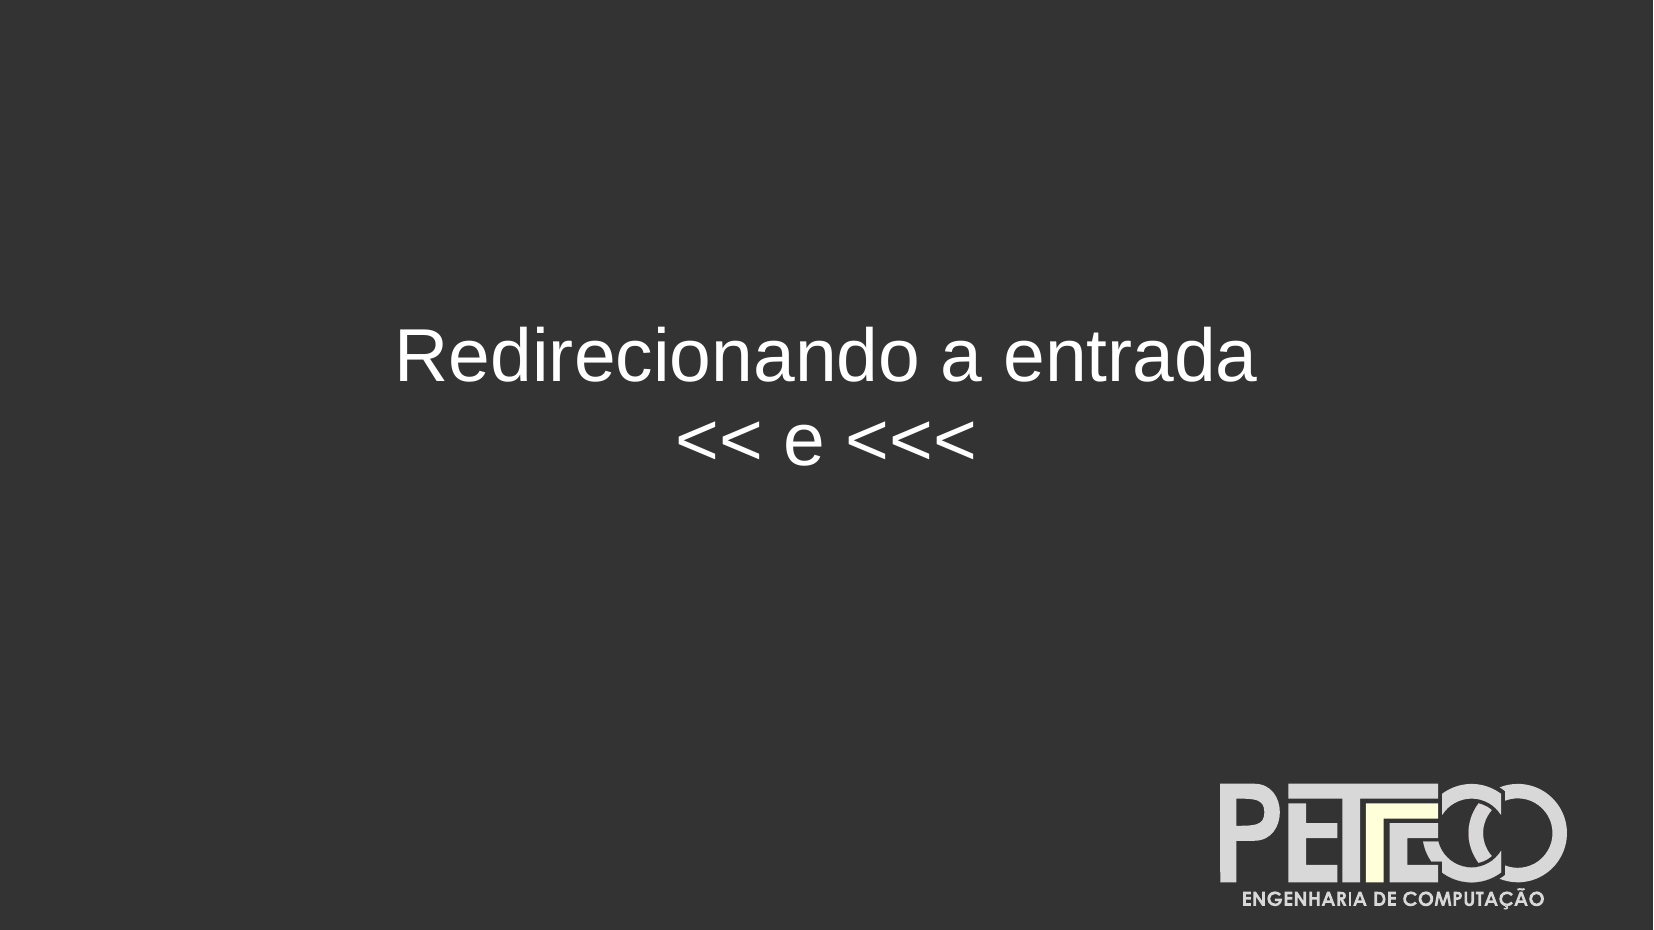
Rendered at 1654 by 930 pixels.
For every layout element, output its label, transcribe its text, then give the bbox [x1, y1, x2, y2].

subtitle Redirecionando a entrada << e <<< [82, 37, 1571, 757]
